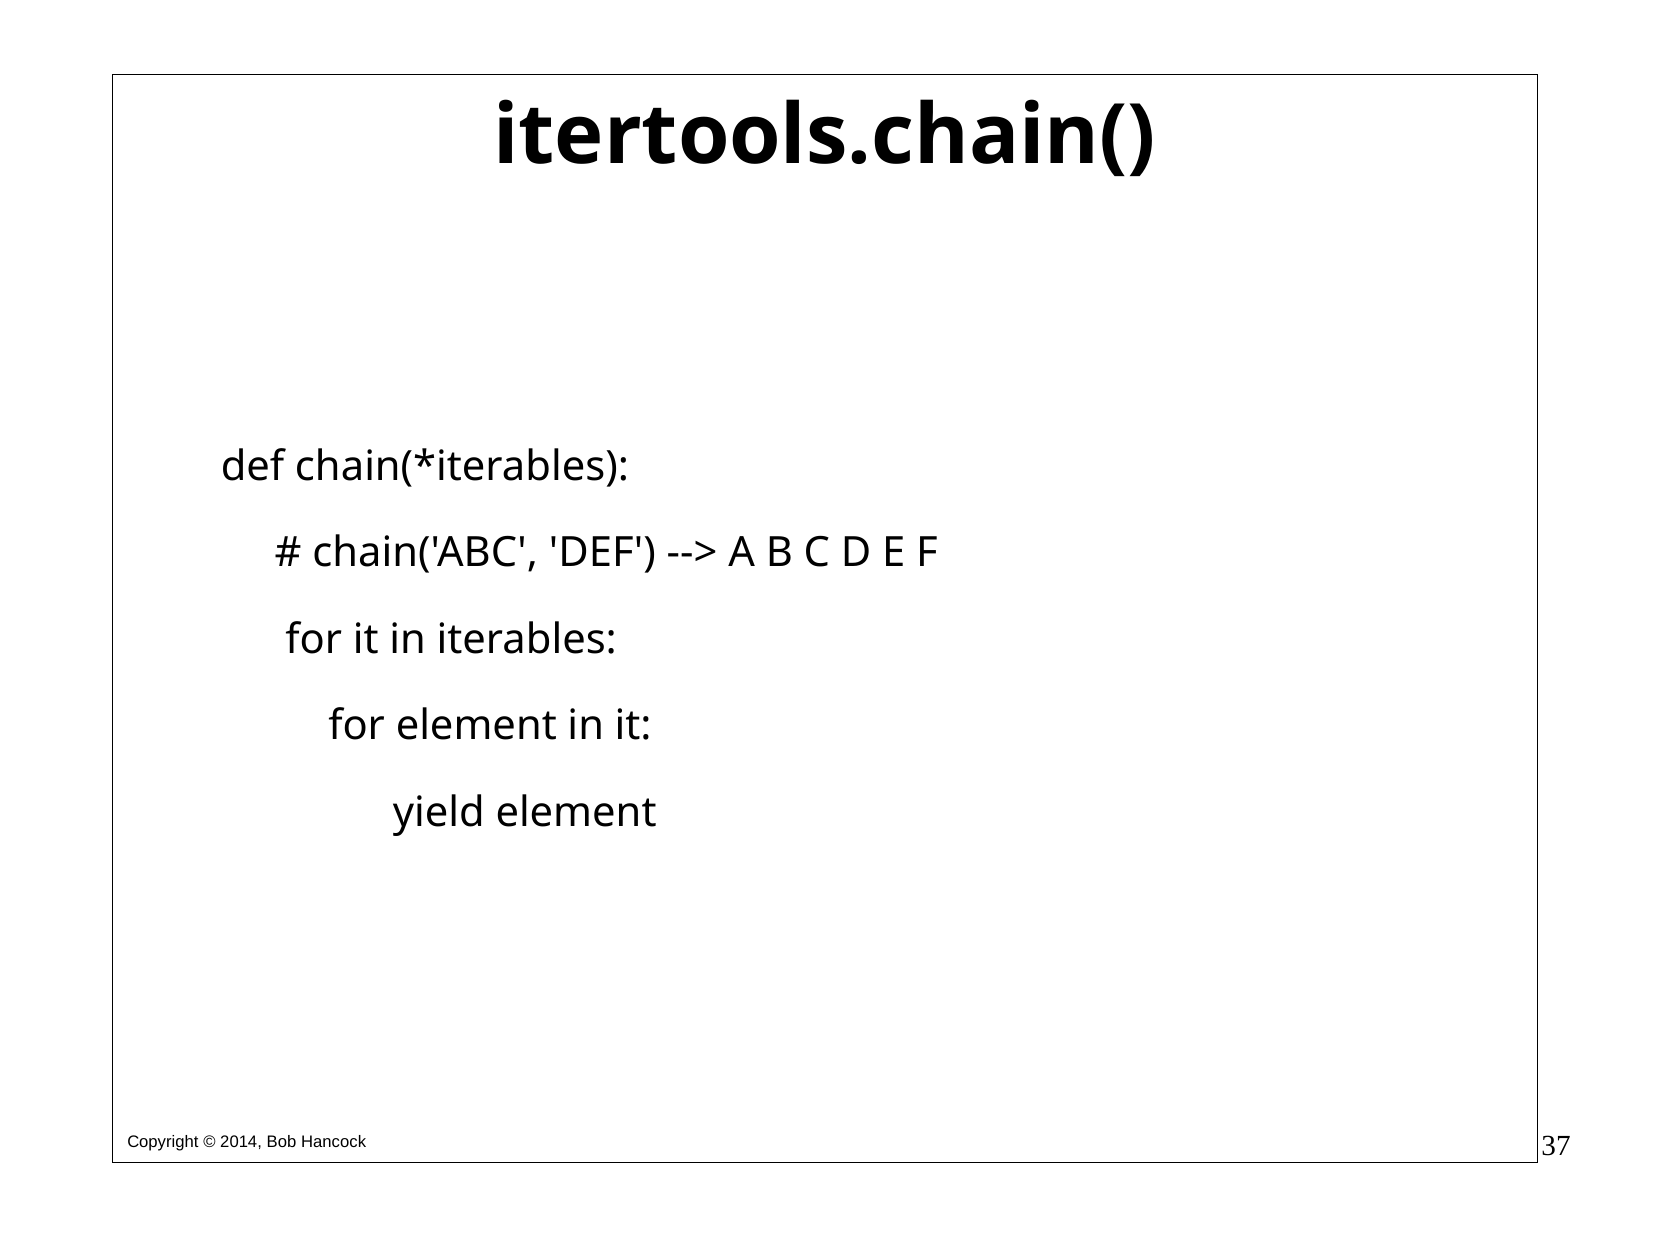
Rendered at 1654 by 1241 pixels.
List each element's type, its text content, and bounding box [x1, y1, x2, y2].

text_box Copyright © 2014, Bob Hancock [112, 1125, 382, 1159]
title itertools.chain() [112, 75, 1538, 188]
list def chain(*iterables): # chain('ABC', 'DEF') --> A B C D E F for it in iterables: for element in it: yield element [150, 262, 1501, 1126]
